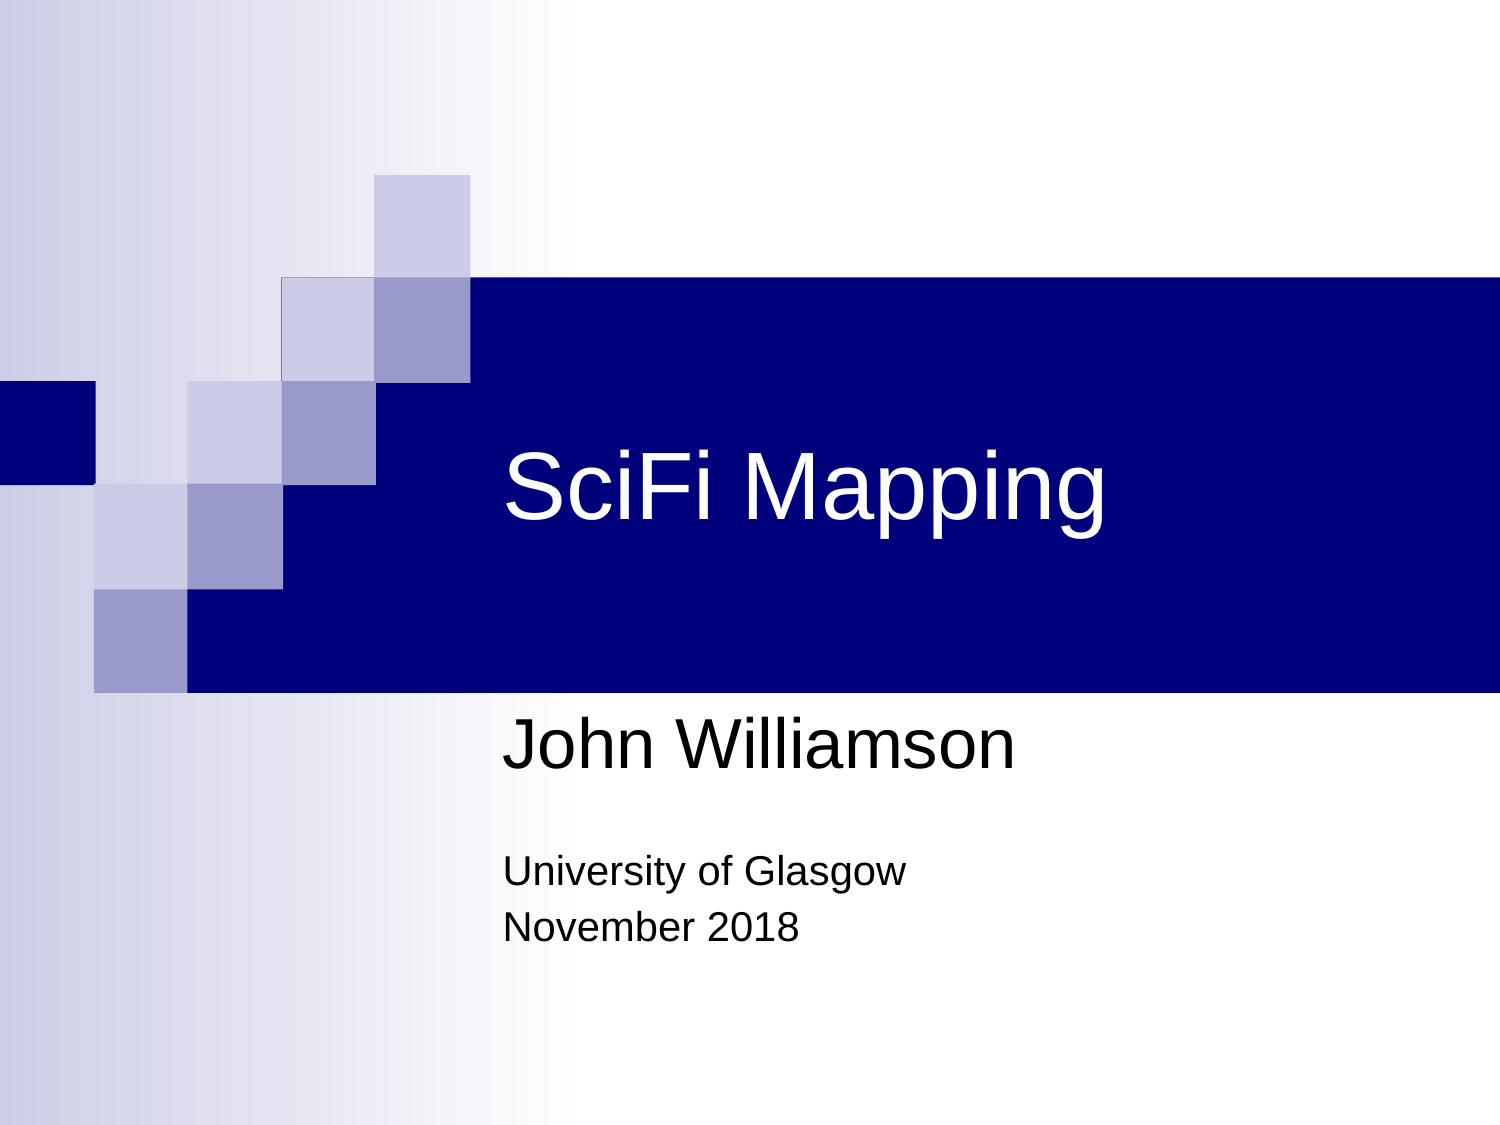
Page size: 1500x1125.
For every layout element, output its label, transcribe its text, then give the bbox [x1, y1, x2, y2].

subtitle John Williamson University of Glasgow November 2018 [487, 699, 1476, 988]
title SciFi Mapping [487, 299, 1476, 663]
